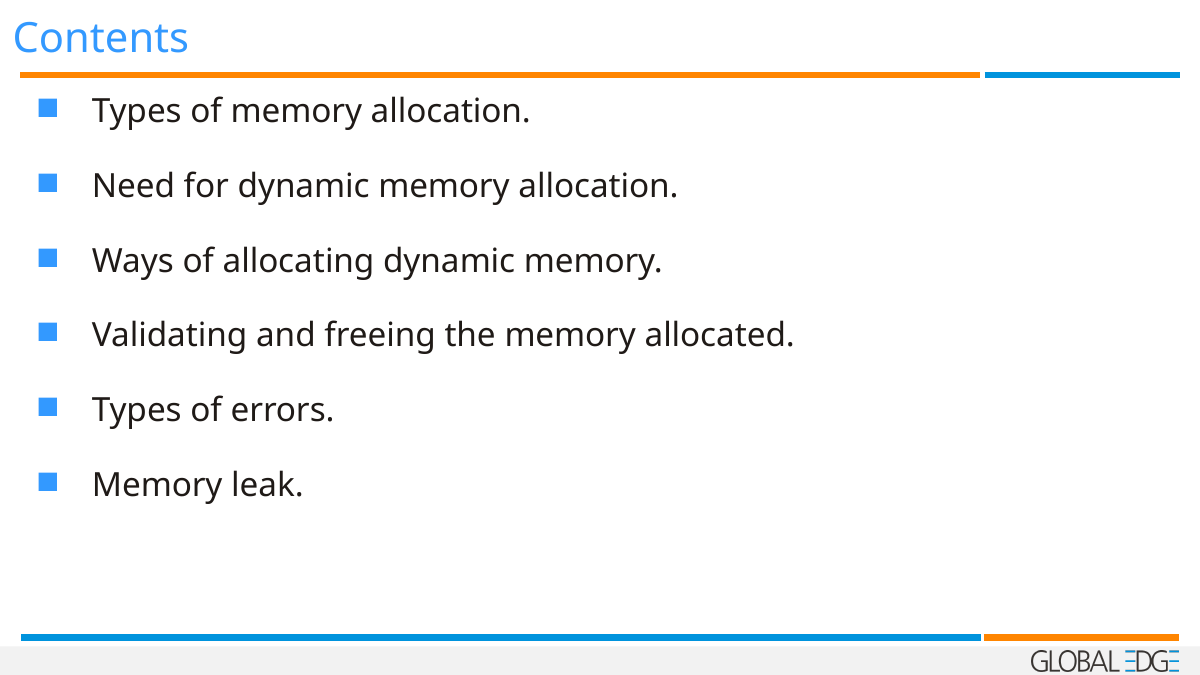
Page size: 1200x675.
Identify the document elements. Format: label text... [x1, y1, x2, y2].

list Types of memory allocation. Need for dynamic memory allocation. Ways of allocating dynamic memory. Validating and freeing the memory allocated. Types of errors. Memory leak. [21, 86, 1170, 615]
picture [1031, 650, 1179, 672]
title Contents [12, 9, 1088, 63]
